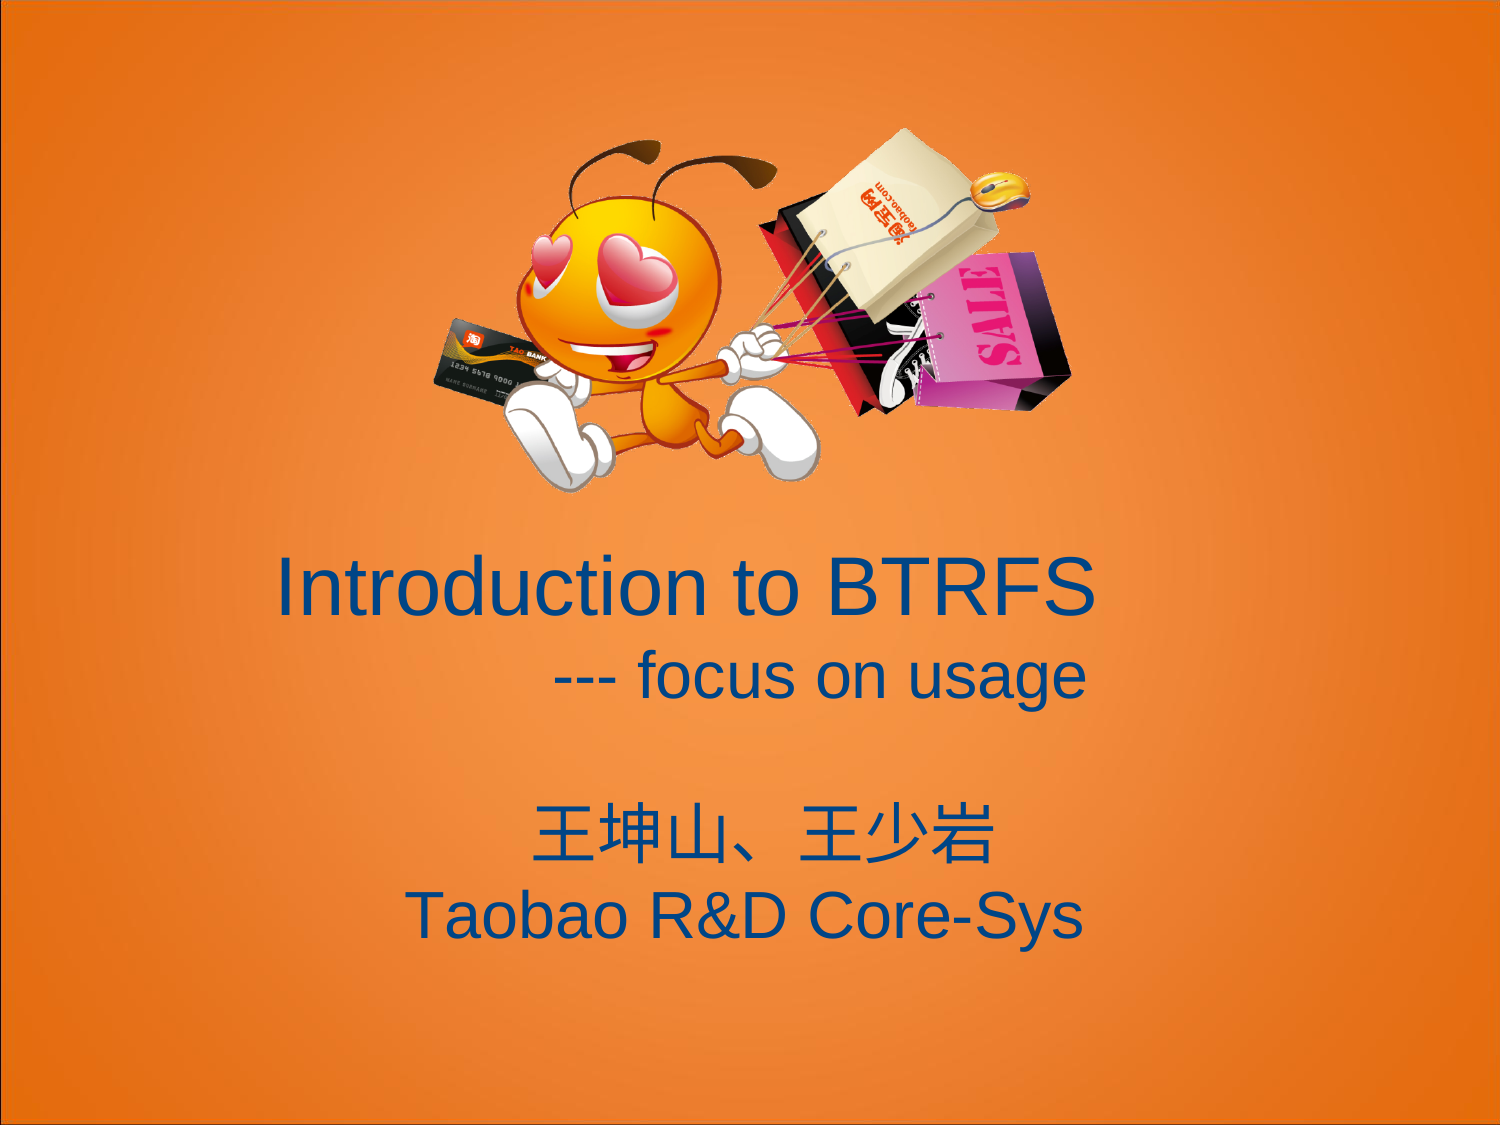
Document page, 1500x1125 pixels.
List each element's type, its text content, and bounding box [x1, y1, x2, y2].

picture [0, 0, 1500, 1125]
text_box Introduction to BTRFS --- focus on usage 王坤山、王少岩 Taobao R&D Core-Sys [259, 525, 1114, 960]
